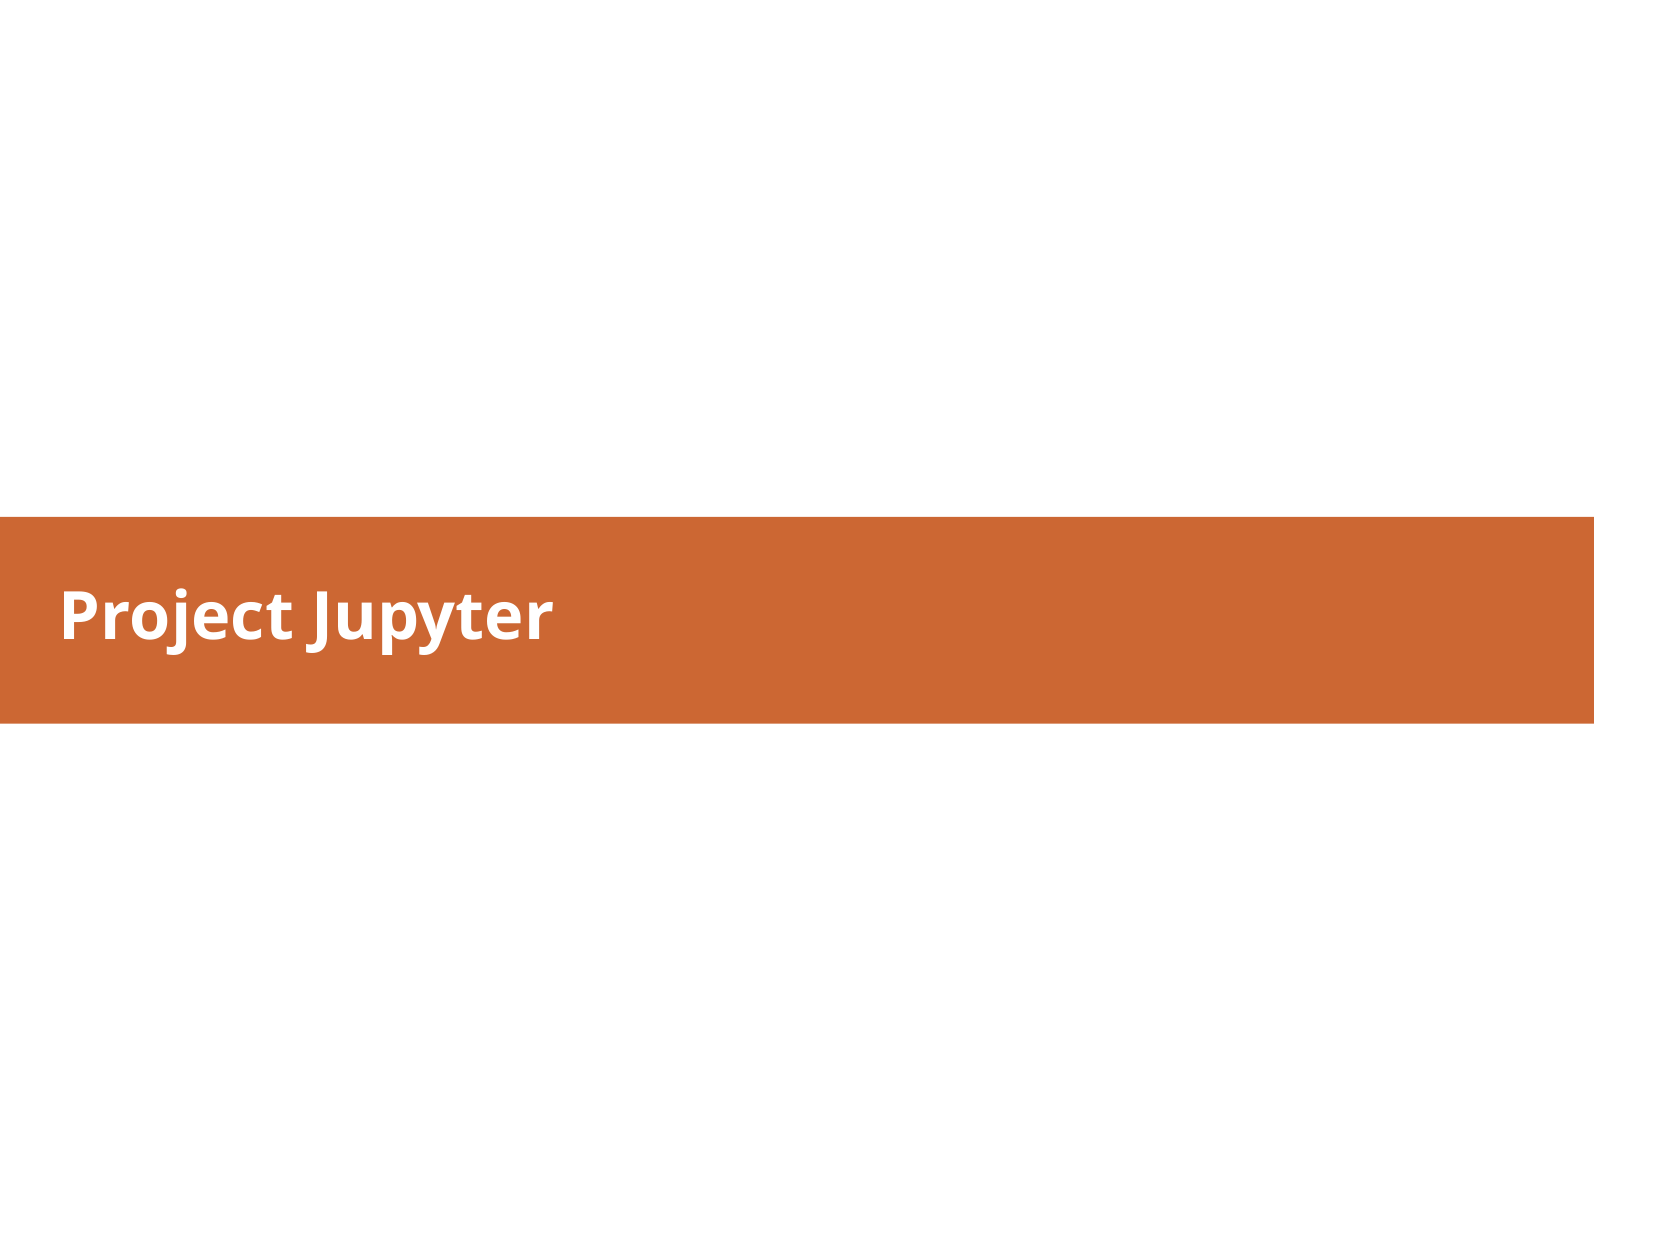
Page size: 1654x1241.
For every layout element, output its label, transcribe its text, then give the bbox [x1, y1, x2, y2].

title Project Jupyter [58, 579, 1594, 659]
